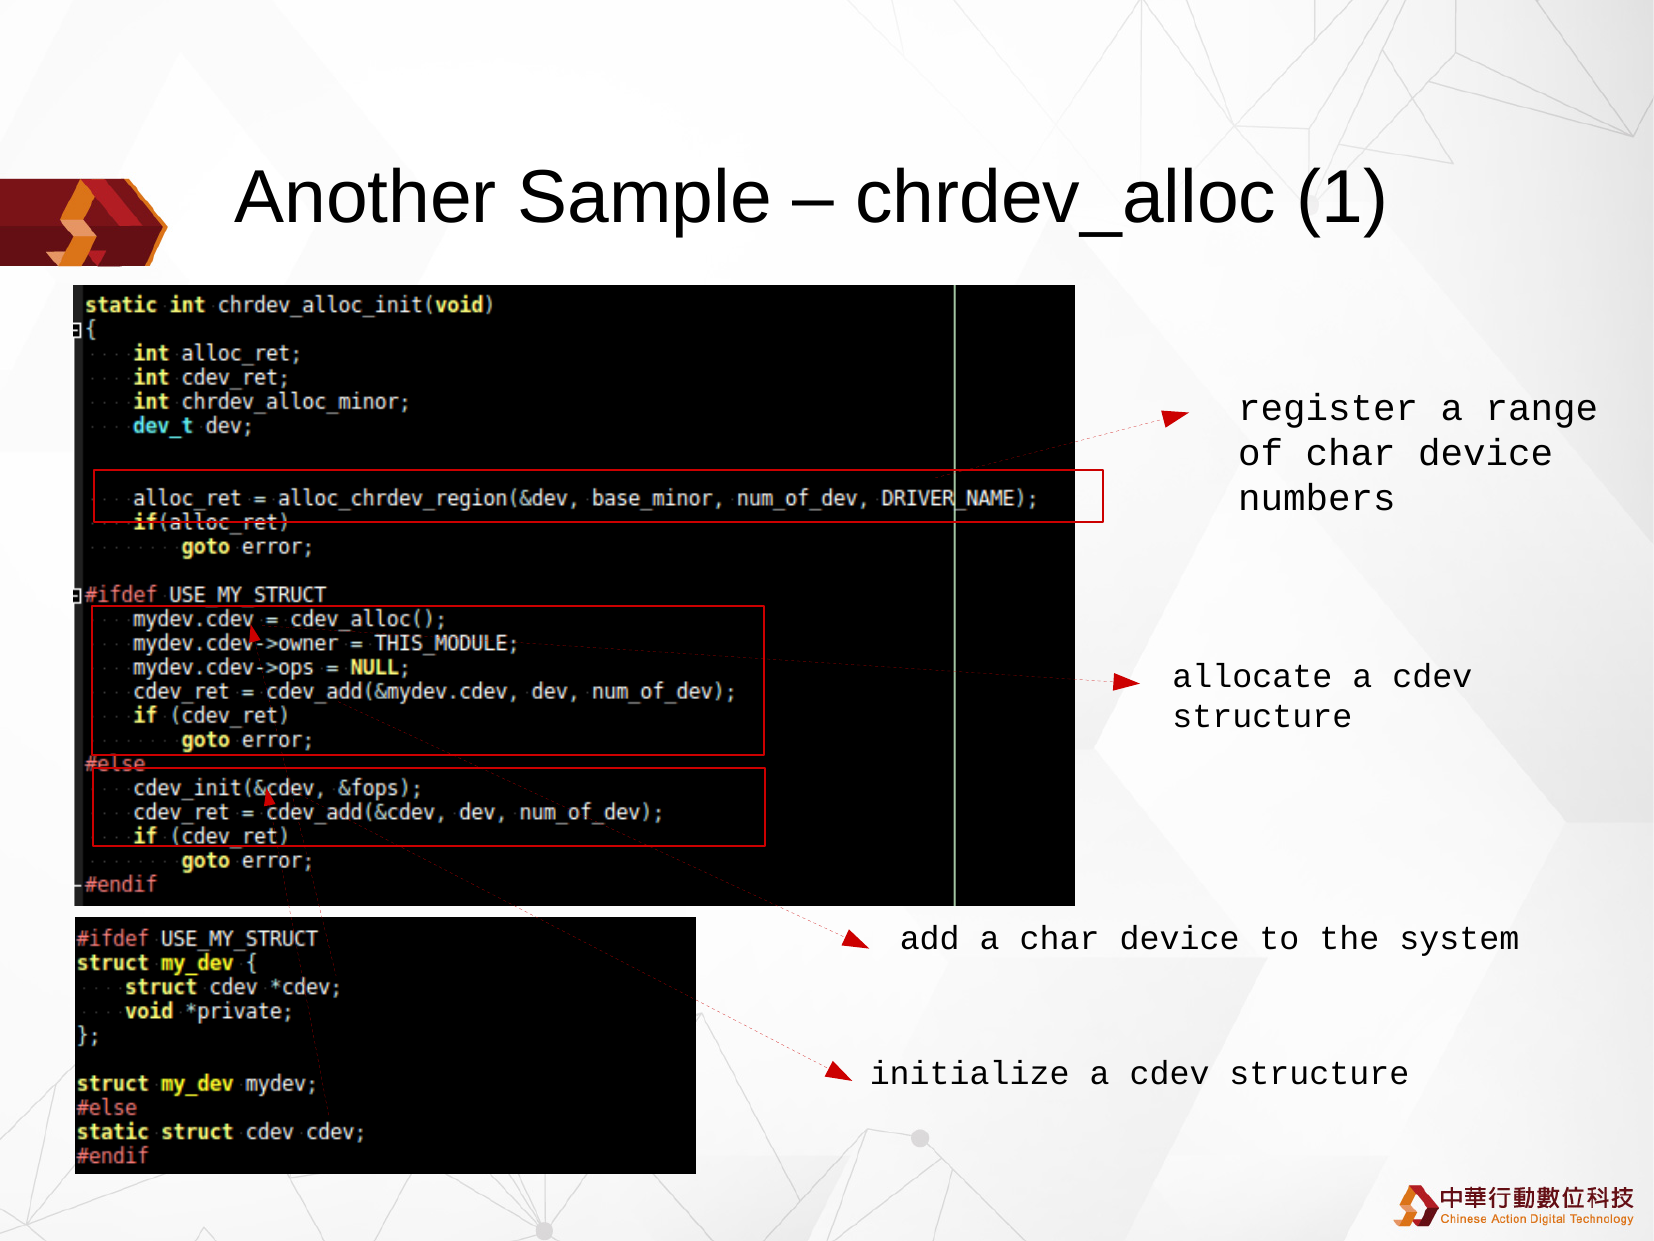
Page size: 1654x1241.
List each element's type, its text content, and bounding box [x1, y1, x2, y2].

text_box add a char device to the system [885, 908, 1654, 984]
text_box allocate a cdev structure [1157, 647, 1531, 742]
text_box register a range of char device numbers [1223, 375, 1636, 526]
picture [0, 0, 1654, 1241]
title Another Sample – chrdev_alloc (1) [118, 112, 1506, 281]
text_box initialize a cdev structure [855, 1043, 1516, 1119]
